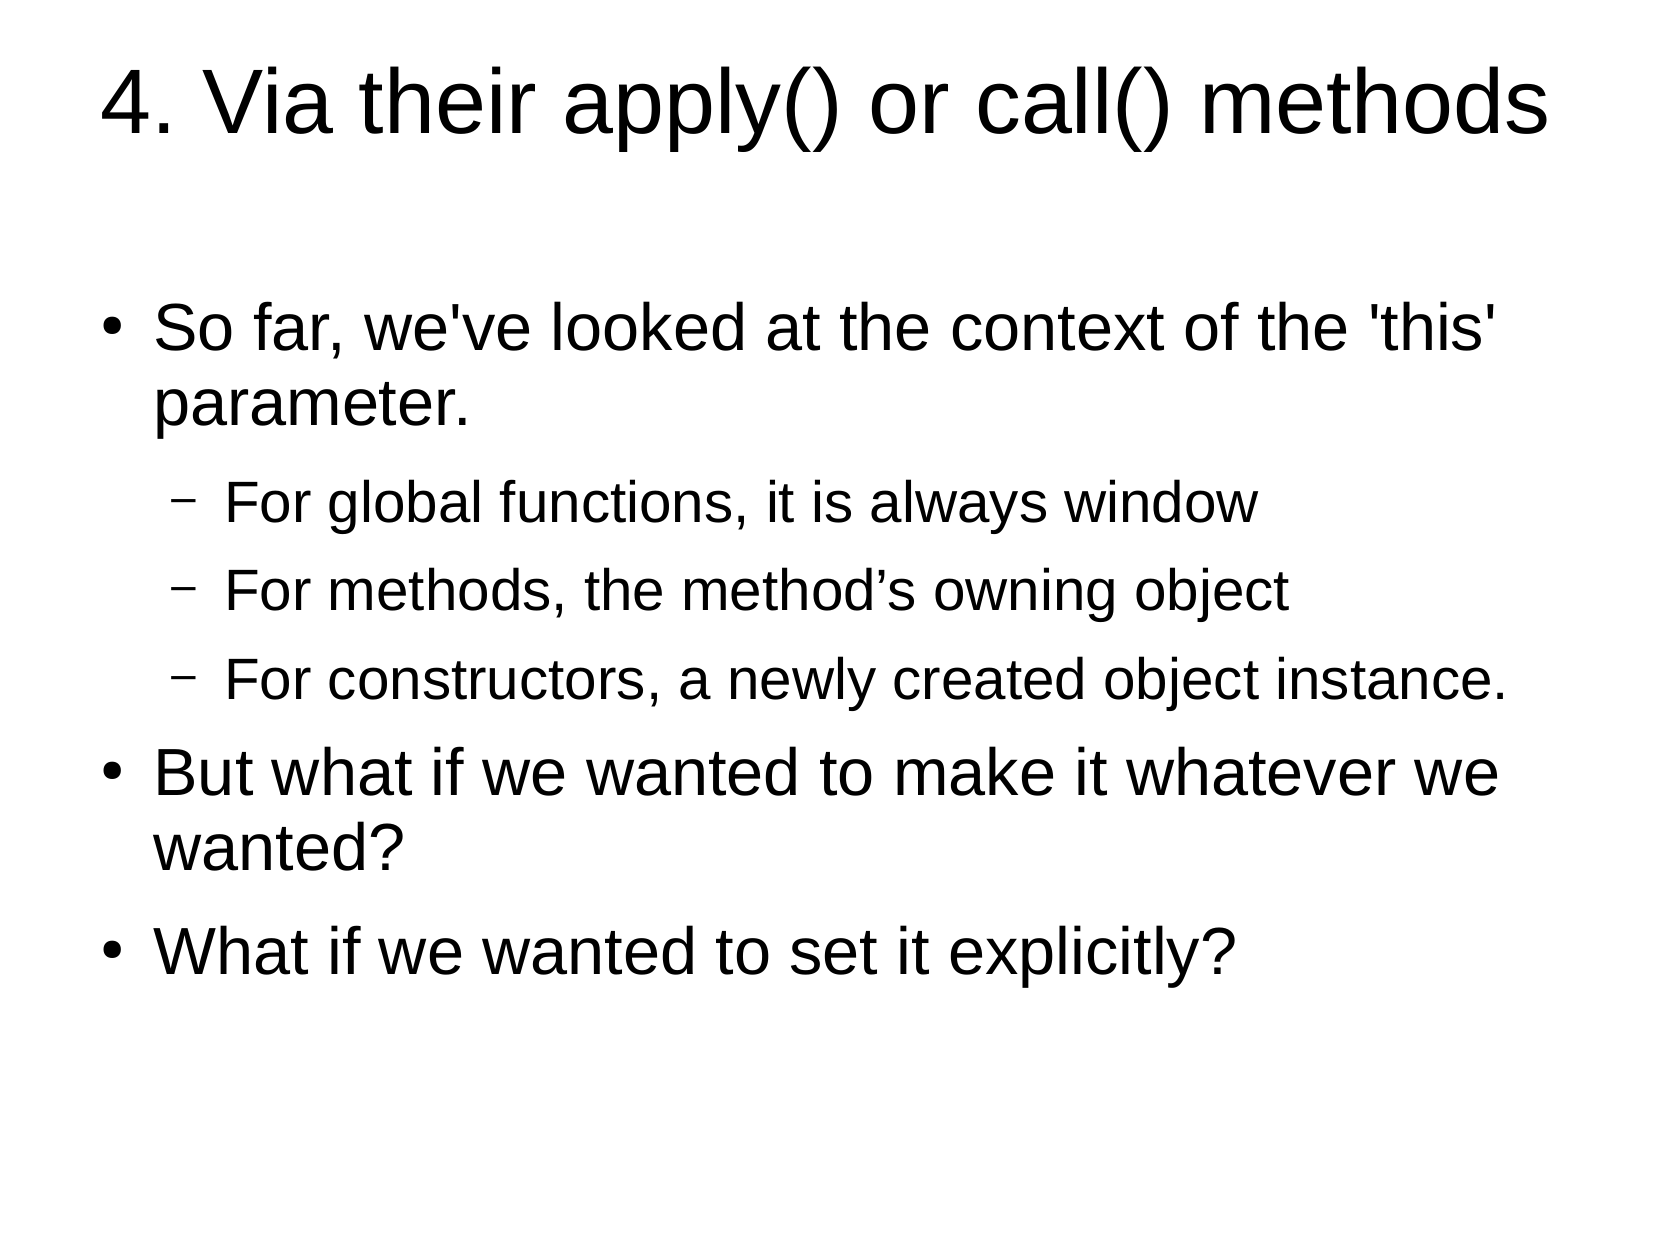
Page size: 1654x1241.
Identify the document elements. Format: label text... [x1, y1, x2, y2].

list So far, we've looked at the context of the 'this' parameter. For global functions, it is always window For methods, the method’s owning object For constructors, a newly created object instance. But what if we wanted to make it whatever we wanted? What if we wanted to set it explicitly? [82, 290, 1571, 1010]
title 4. Via their apply() or call() methods [82, 49, 1571, 257]
